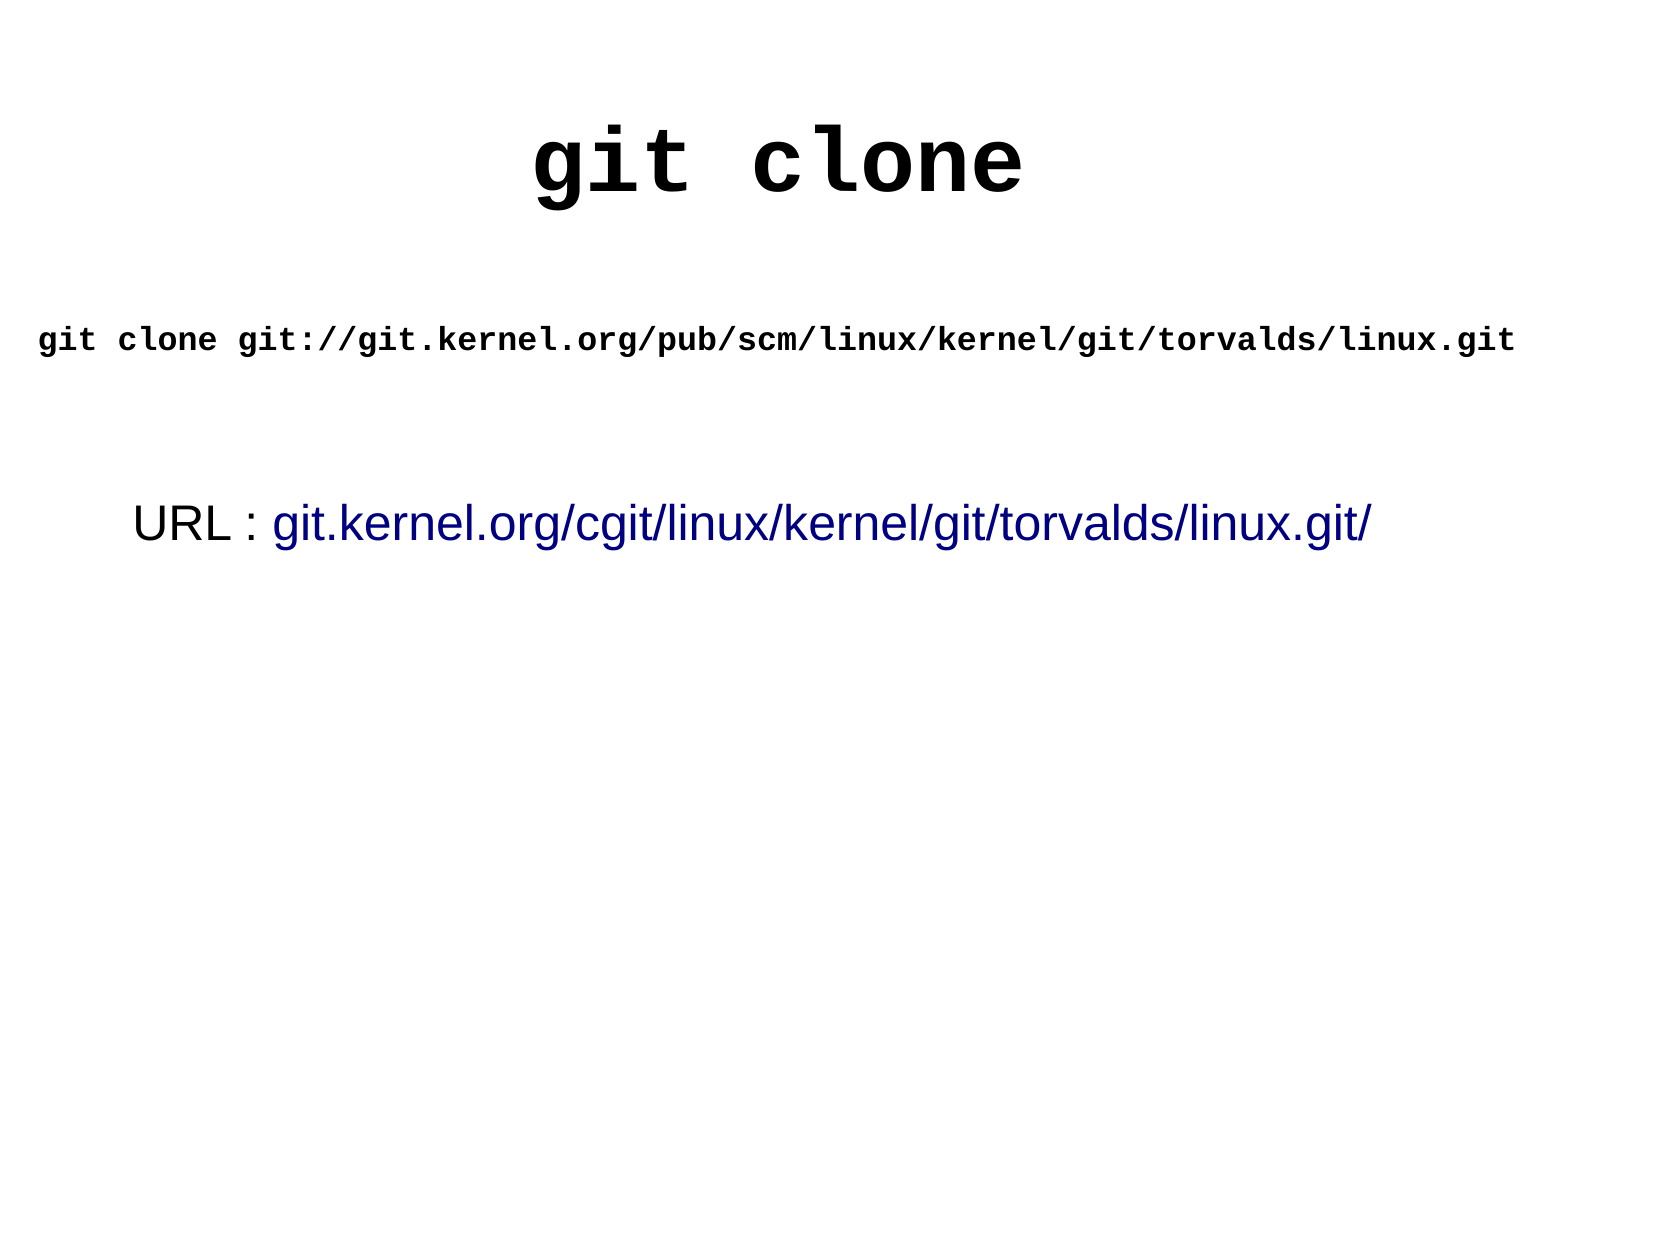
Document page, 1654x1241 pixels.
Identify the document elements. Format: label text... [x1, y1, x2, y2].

text_box git clone git clone git://git.kernel.org/pub/scm/linux/kernel/git/torvalds/linux.git [22, 107, 1613, 369]
text_box URL : git.kernel.org/cgit/linux/kernel/git/torvalds/linux.git/ [117, 487, 1388, 559]
